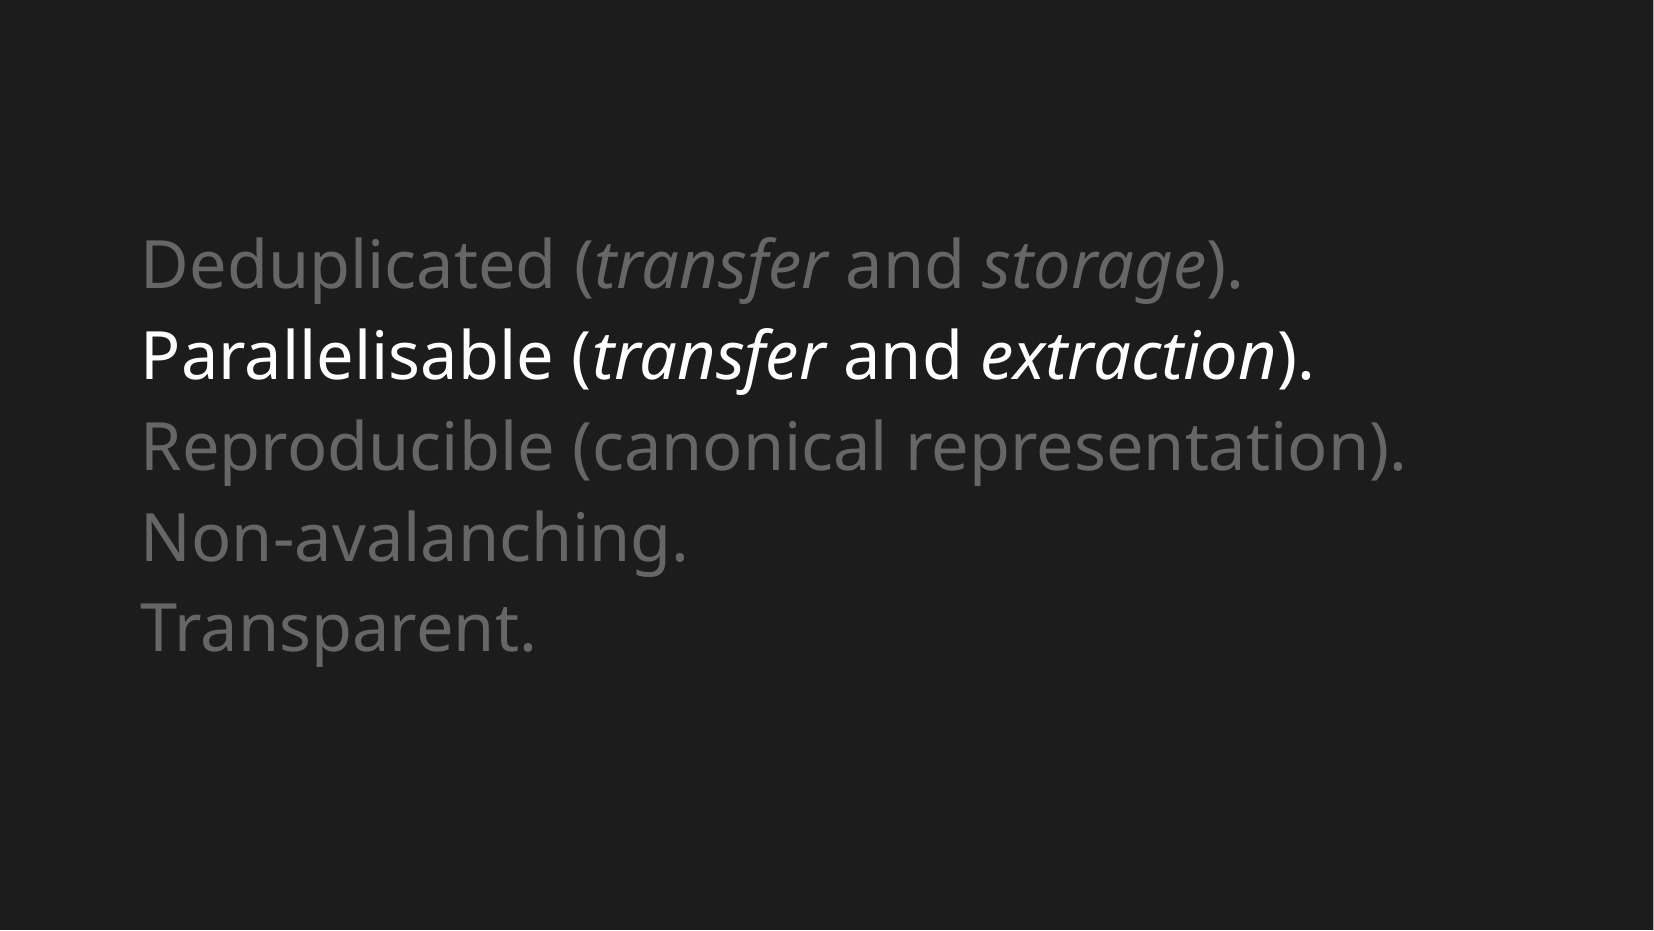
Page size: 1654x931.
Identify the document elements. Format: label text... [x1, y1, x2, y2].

subtitle Deduplicated (transfer and storage). Parallelisable (transfer and extraction). Reproducible (canonical representation). Non-avalanching. Transparent. [82, 84, 1571, 805]
